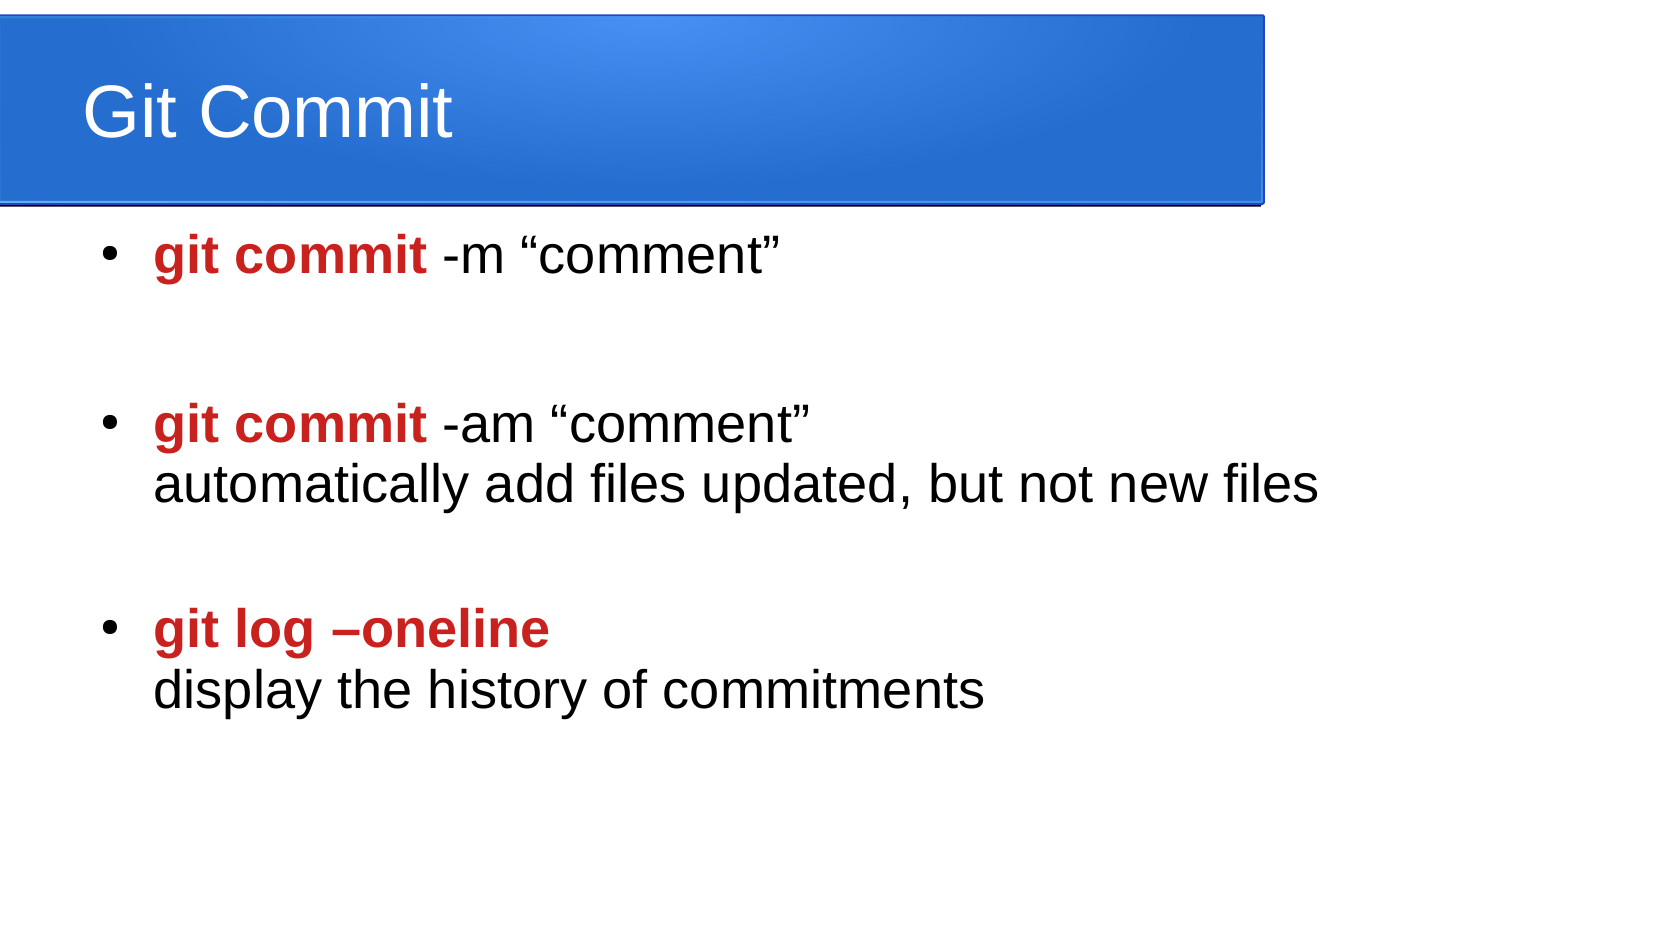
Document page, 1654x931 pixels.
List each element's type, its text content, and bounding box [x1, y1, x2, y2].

list git commit -m “comment” git commit -am “comment” automatically add files updated, but not new files git log –oneline display the history of commitments [82, 224, 1571, 764]
title Git Commit [82, 35, 1235, 189]
